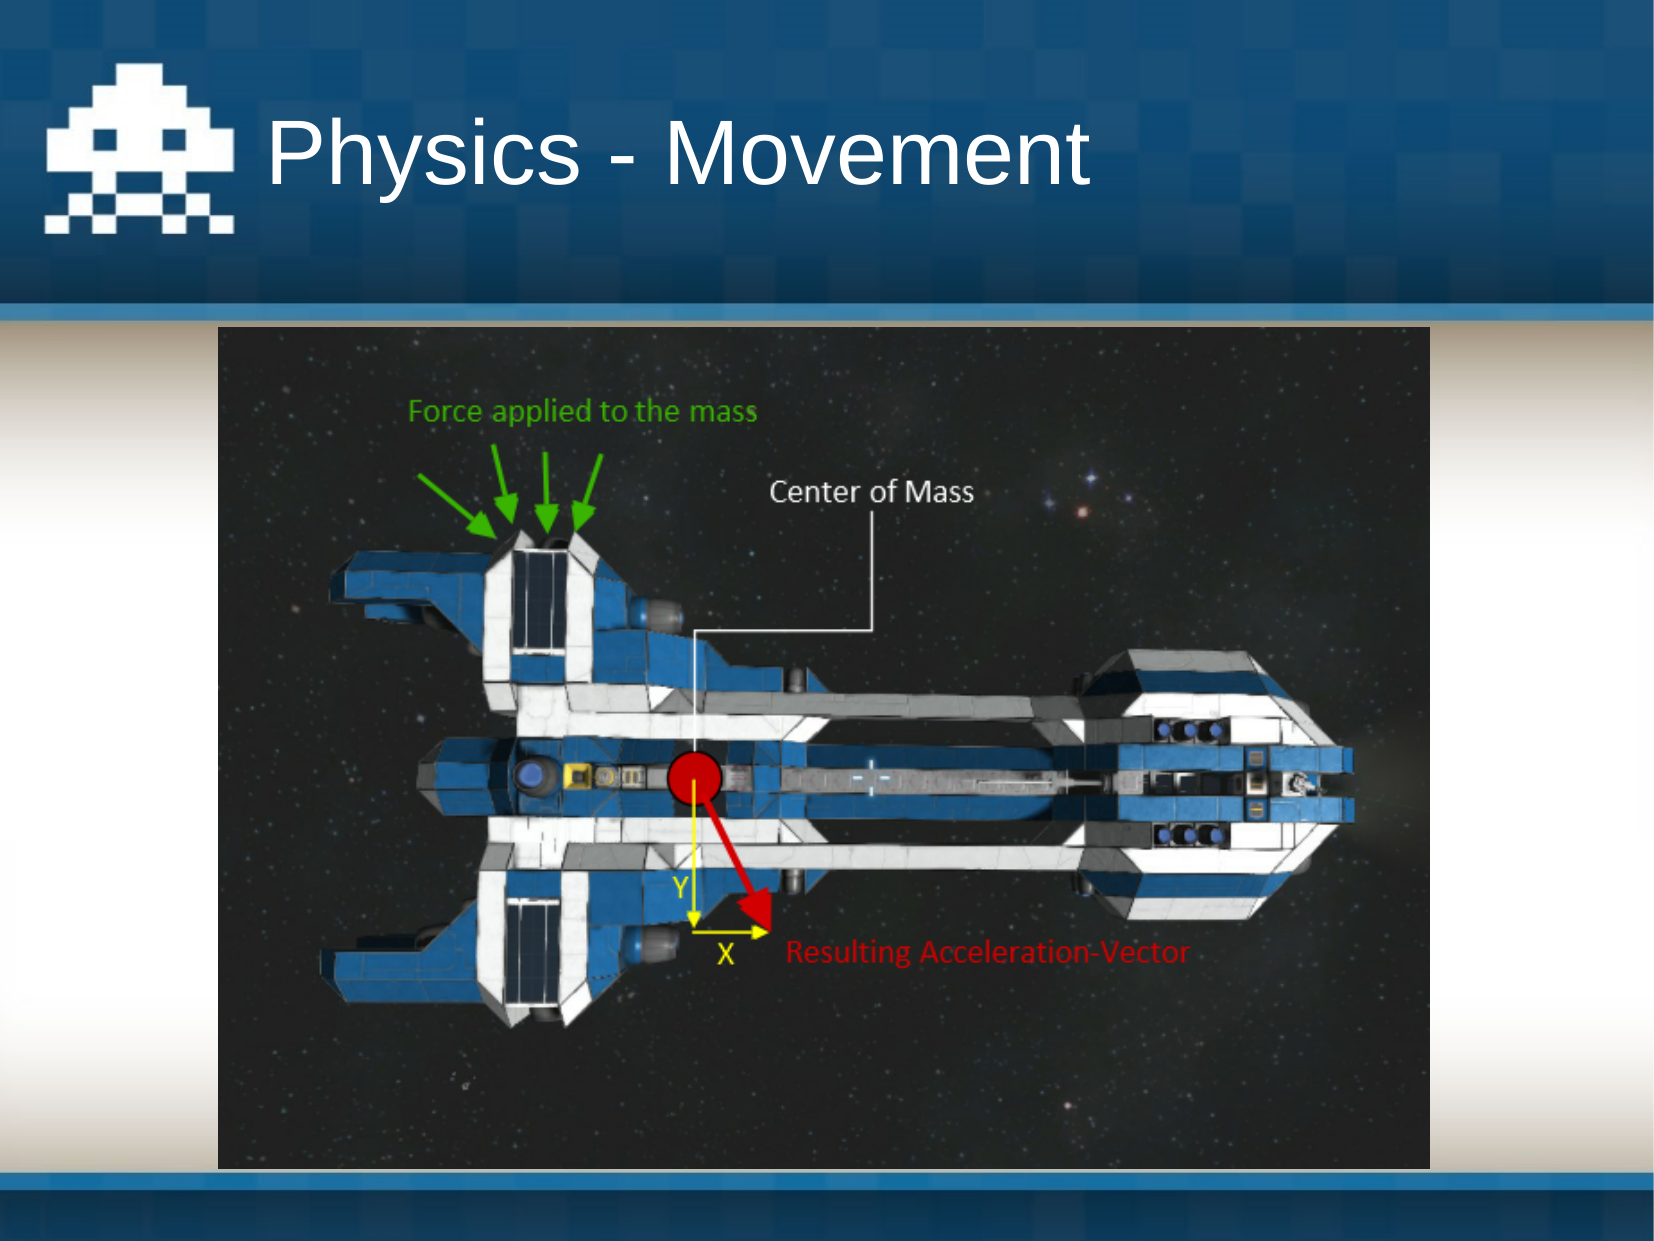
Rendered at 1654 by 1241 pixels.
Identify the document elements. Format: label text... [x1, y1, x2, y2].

title Physics - Movement [265, 49, 1571, 257]
picture [0, 0, 1654, 1241]
